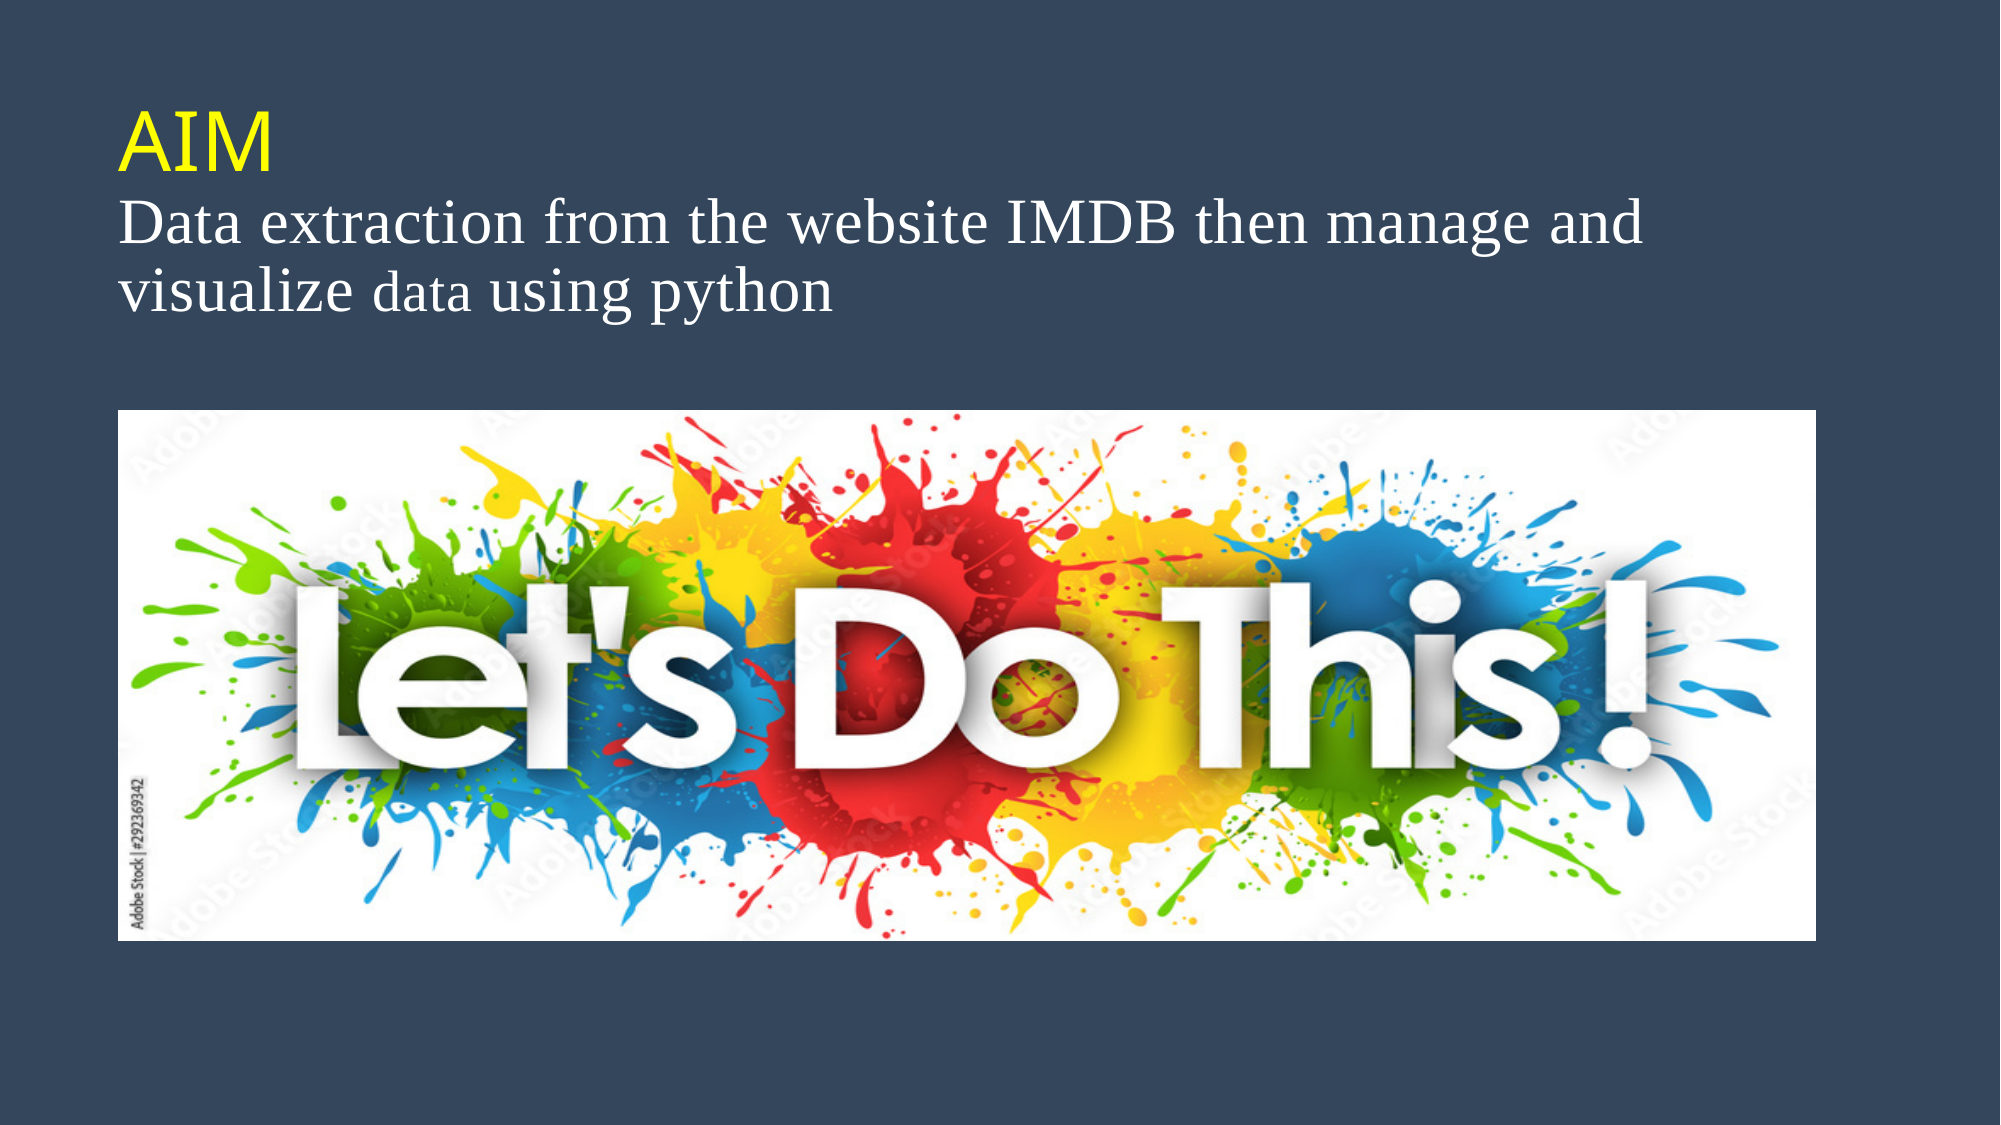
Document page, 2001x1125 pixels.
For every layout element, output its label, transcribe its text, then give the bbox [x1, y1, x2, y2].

title AIM Data extraction from the website IMDB then manage and visualize data using python [118, 101, 1879, 344]
picture [118, 410, 1816, 941]
